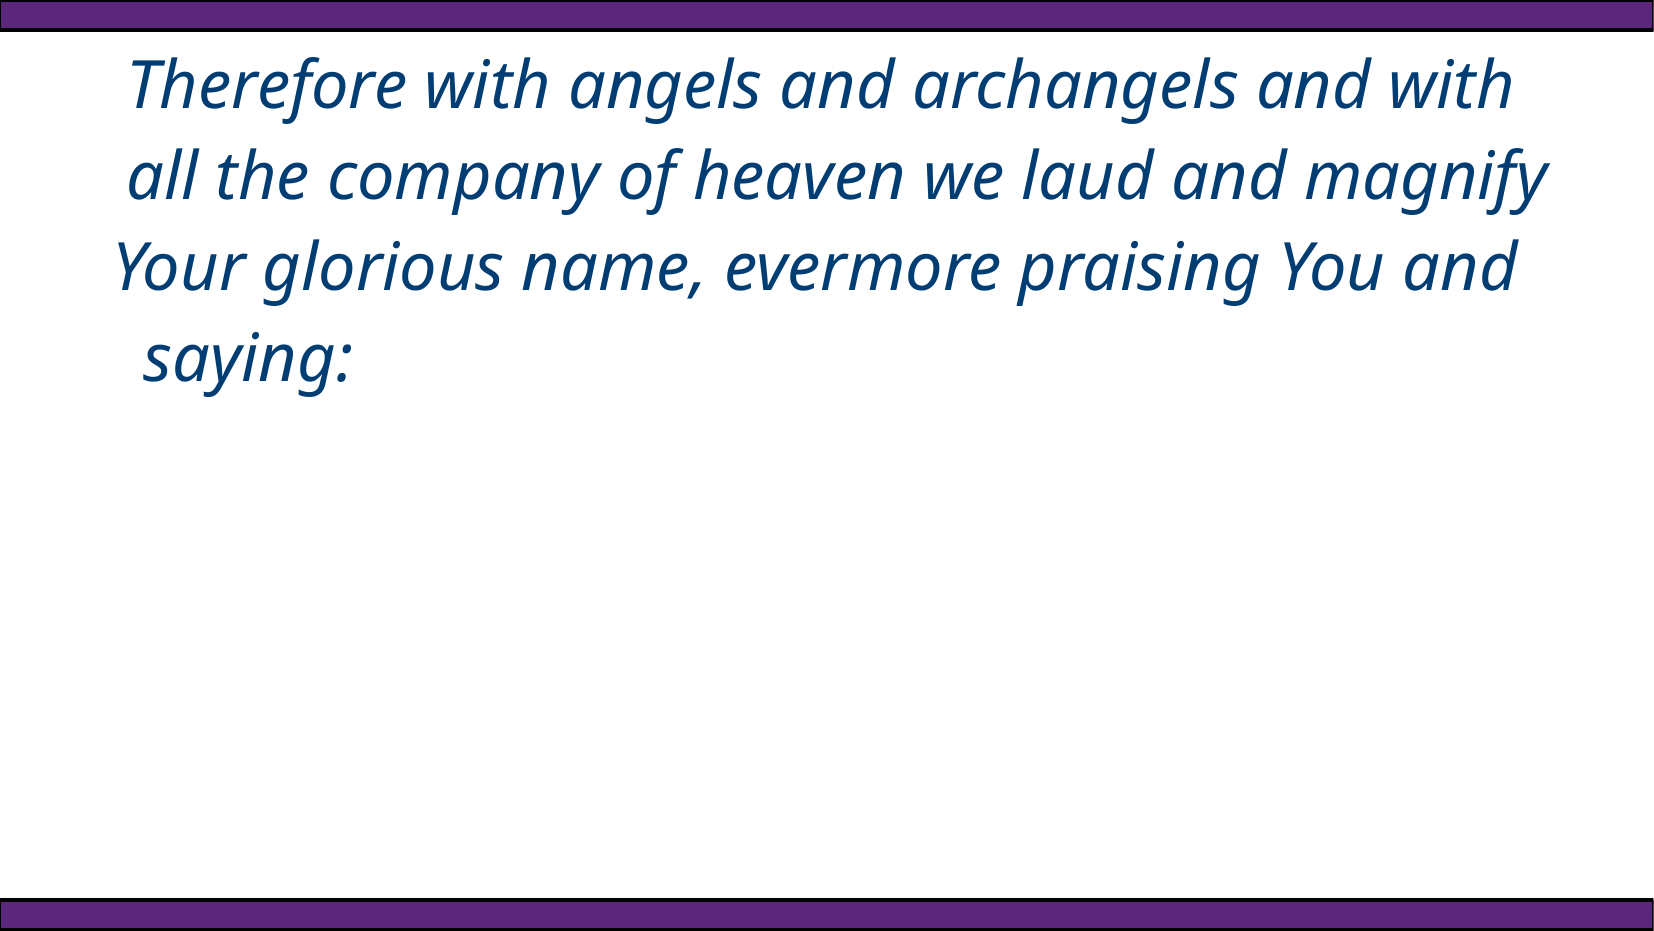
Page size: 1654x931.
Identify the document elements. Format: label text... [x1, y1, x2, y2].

text_box [0, 0, 1654, 31]
text_box Therefore with angels and archangels and with all the company of heaven we laud and magnify Your glorious name, evermore praising You and saying: [60, 30, 1606, 406]
picture [0, 31, 1654, 900]
text_box [0, 900, 1654, 931]
